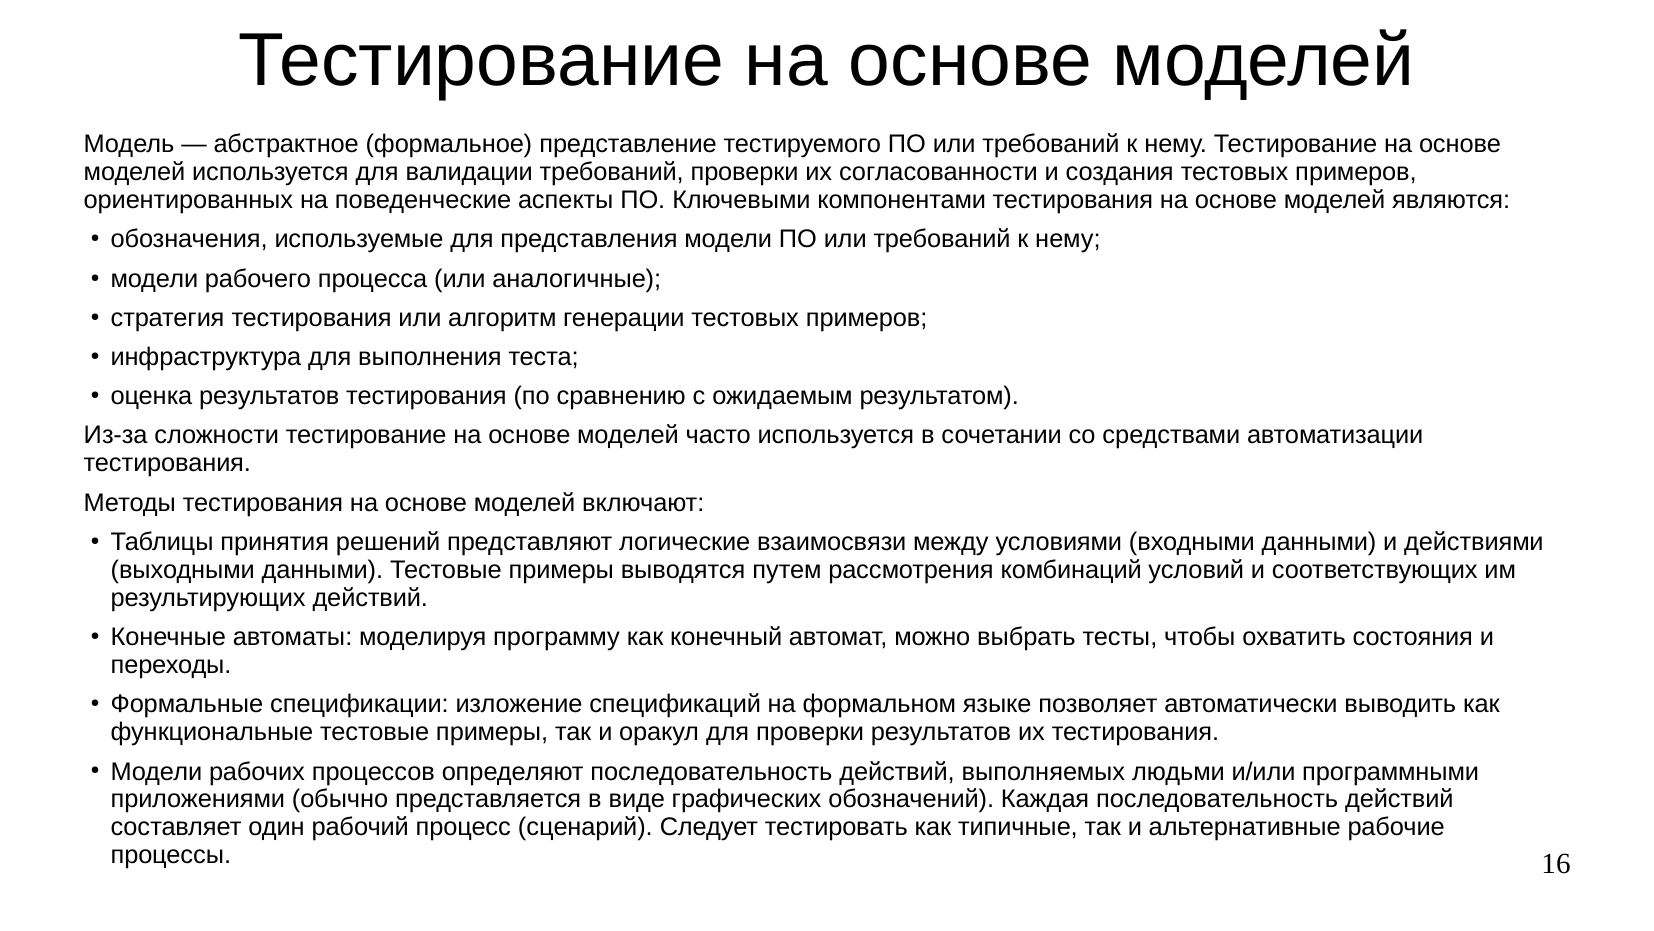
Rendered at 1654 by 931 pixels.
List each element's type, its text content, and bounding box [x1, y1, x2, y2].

title Тестирование на основе моделей [82, 17, 1571, 102]
list Модель — абстрактное (формальное) представление тестируемого ПО или требований к нему. Тестирование на основе моделей используется для валидации требований, проверки их согласованности и создания тестовых примеров, ориентированных на поведенческие аспекты ПО. Ключевыми компонентами тестирования на основе моделей являются: обозначения, используемые для представления модели ПО или требований к нему; модели рабочего процесса (или аналогичные); стратегия тестирования или алгоритм генерации тестовых примеров; инфраструктура для выполнения теста; оценка результатов тестирования (по сравнению с ожидаемым результатом). Из-за сложности тестирование на основе моделей часто используется в сочетании со средствами автоматизации тестирования. Методы тестирования на основе моделей включают: Таблицы принятия решений представляют логические взаимосвязи между условиями (входными данными) и действиями (выходными данными). Тестовые примеры выводятся путем рассмотрения комбинаций условий и соответствующих им результирующих действий. Конечные автоматы: моделируя программу как конечный автомат, можно выбрать тесты, чтобы охватить состояния и переходы. Формальные спецификации: изложение спецификаций на формальном языке позволяет автоматически выводить как функциональные тестовые примеры, так и оракул для проверки результатов их тестирования. Модели рабочих процессов определяют последовательность действий, выполняемых людьми и/или программными приложениями (обычно представляется в виде графических обозначений). Каждая последовательность действий составляет один рабочий процесс (сценарий). Следует тестировать как типичные, так и альтернативные рабочие процессы. [83, 129, 1572, 898]
